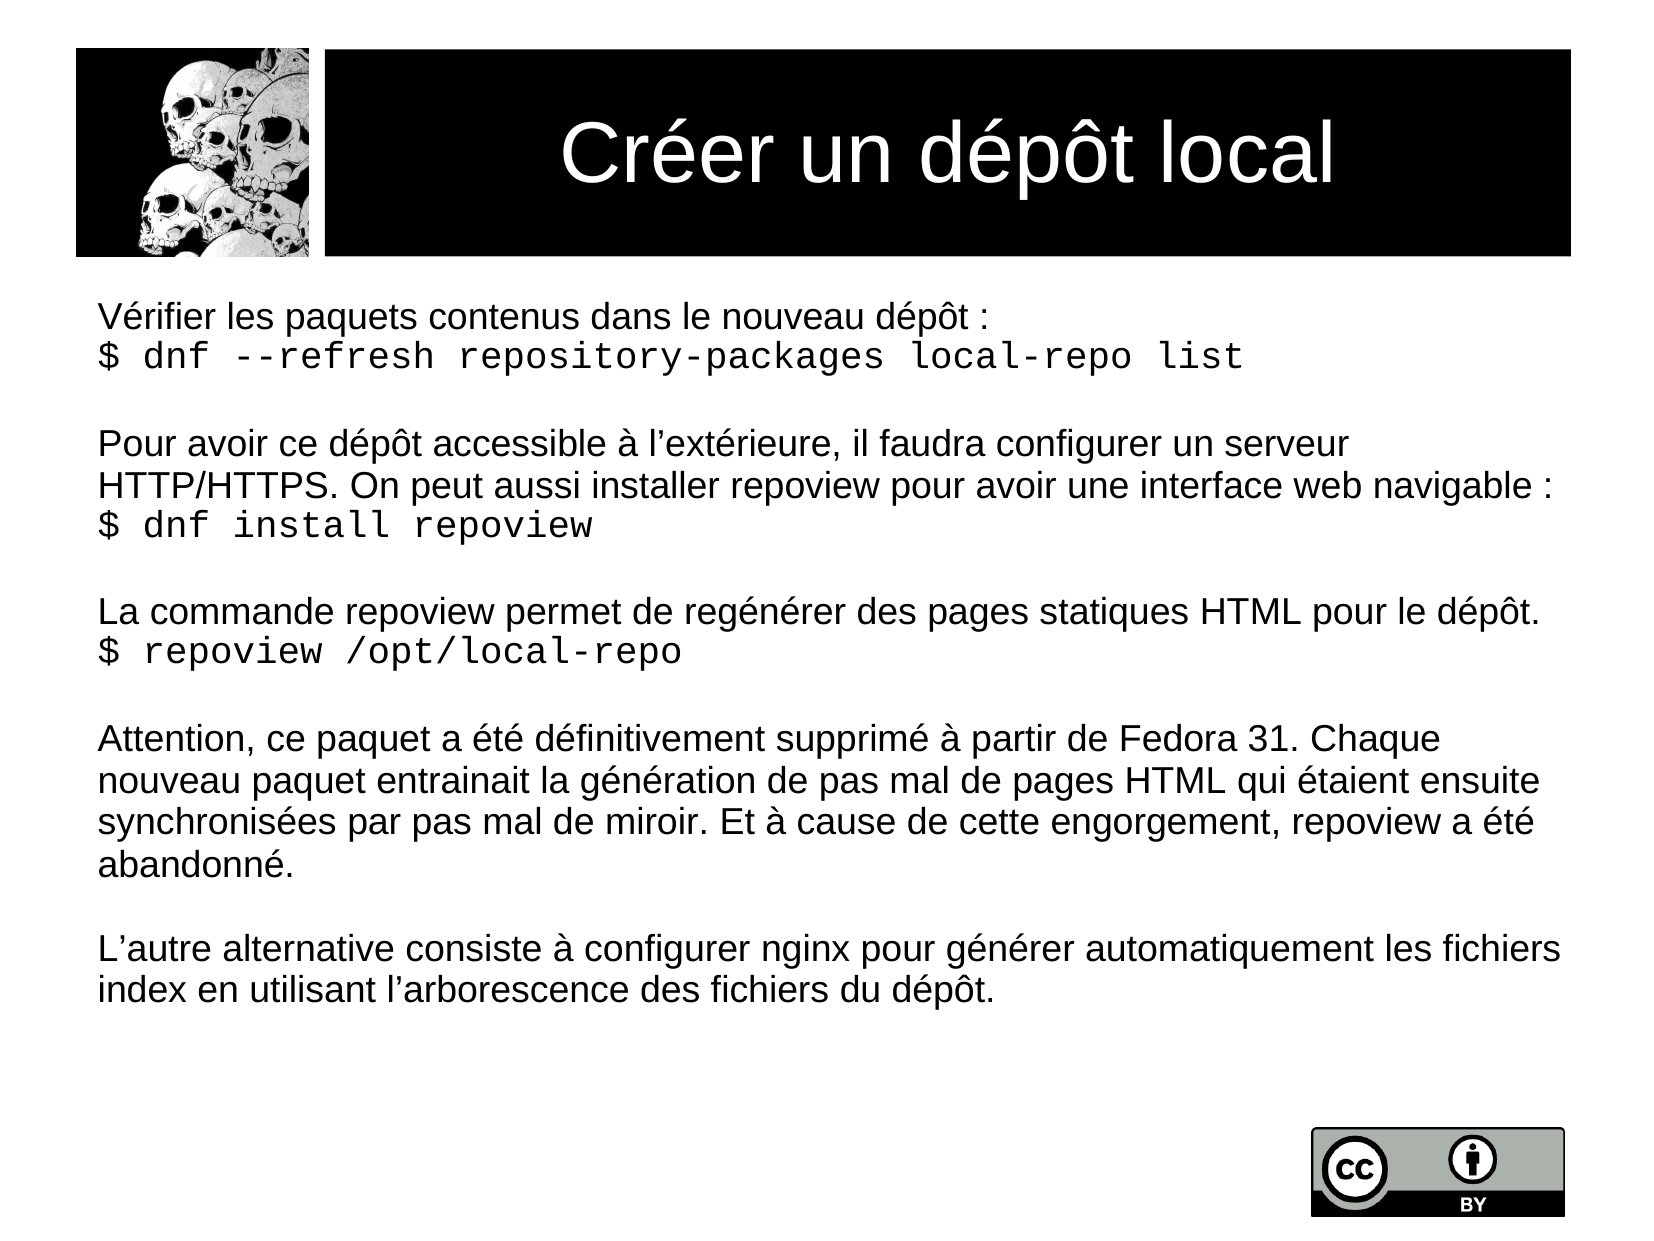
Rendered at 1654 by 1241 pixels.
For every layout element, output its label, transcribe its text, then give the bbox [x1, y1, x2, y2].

picture [76, 48, 309, 257]
picture [1311, 1127, 1565, 1217]
title Créer un dépôt local [324, 49, 1571, 257]
text_box Vérifier les paquets contenus dans le nouveau dépôt : $ dnf --refresh repository-packages local-repo list Pour avoir ce dépôt accessible à l’extérieure, il faudra configurer un serveur HTTP/HTTPS. On peut aussi installer repoview pour avoir une interface web navigable : $ dnf install repoview La commande repoview permet de regénérer des pages statiques HTML pour le dépôt. $ repoview /opt/local-repo Attention, ce paquet a été définitivement supprimé à partir de Fedora 31. Chaque nouveau paquet entrainait la génération de pas mal de pages HTML qui étaient ensuite synchronisées par pas mal de miroir. Et à cause de cette engorgement, repoview a été abandonné. L’autre alternative consiste à configurer nginx pour générer automatiquement les fichiers index en utilisant l’arborescence des fichiers du dépôt. [82, 288, 1583, 1061]
